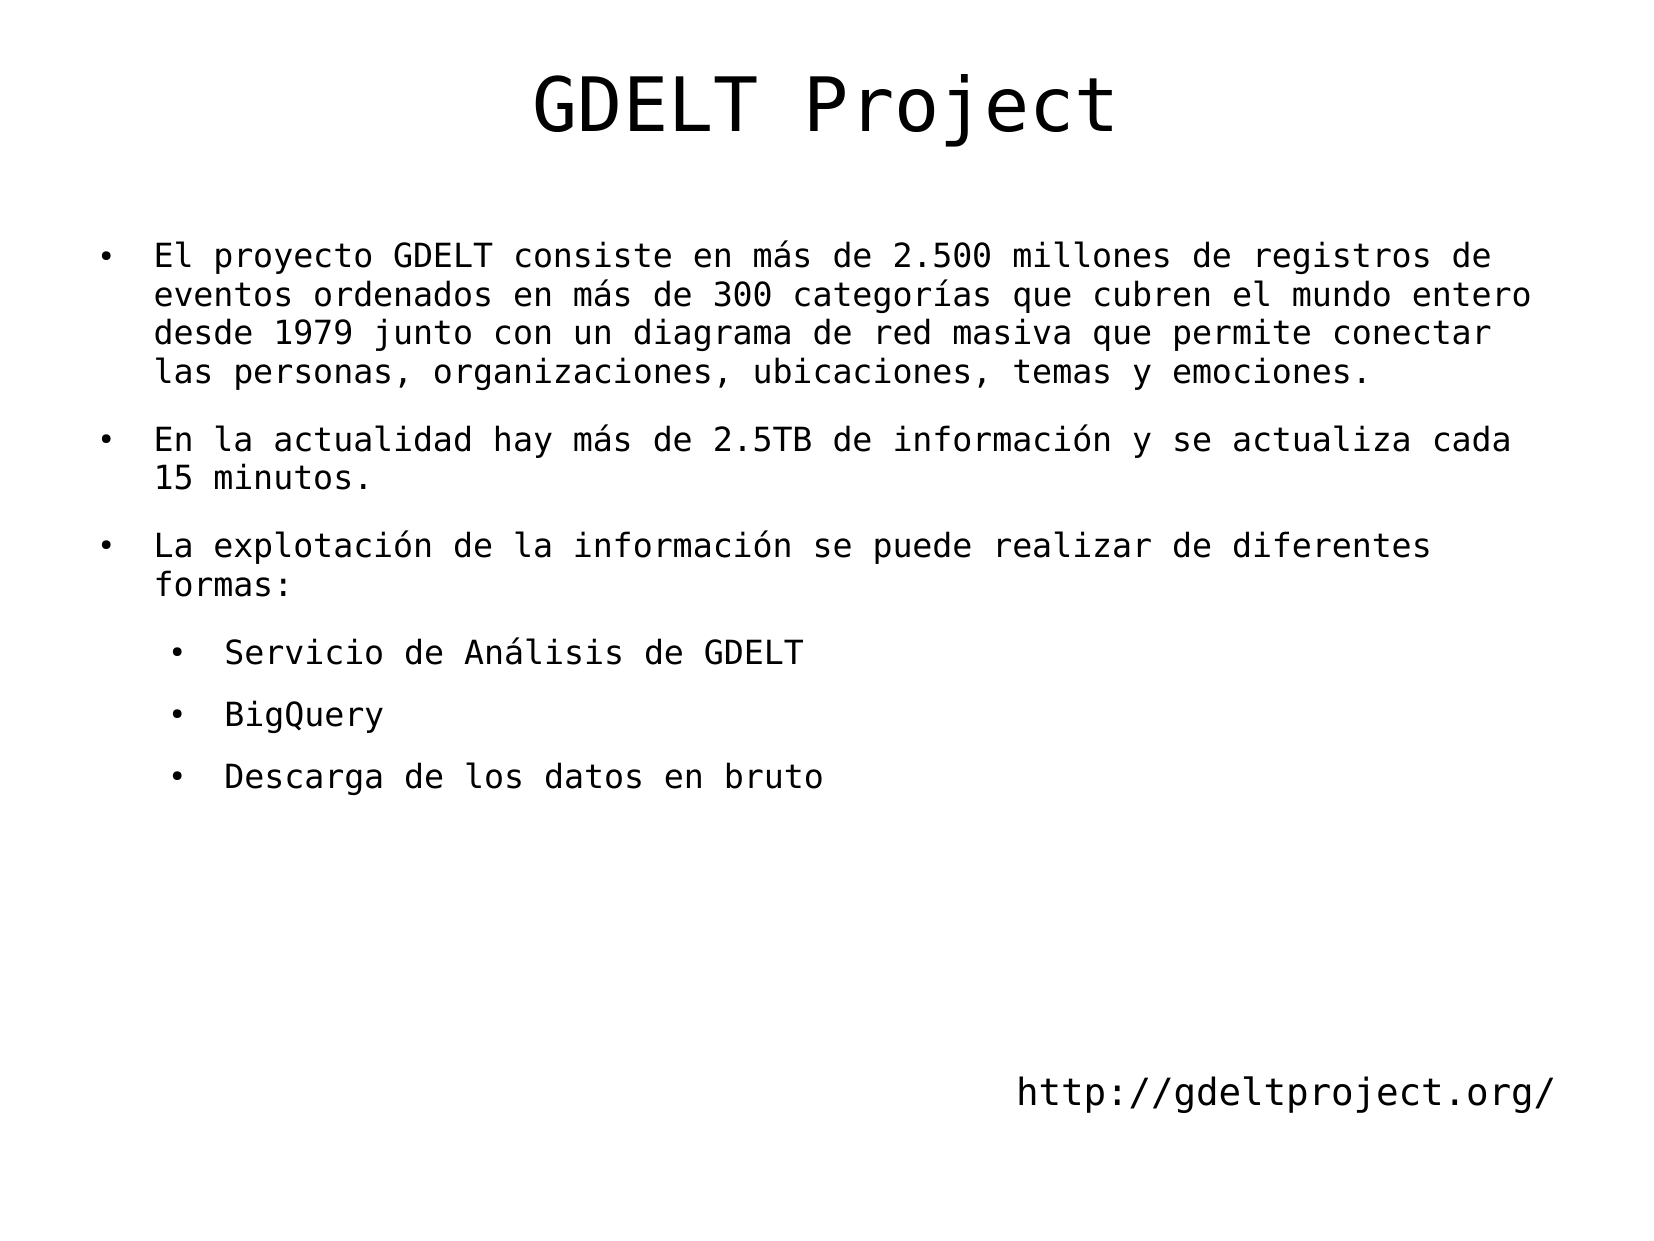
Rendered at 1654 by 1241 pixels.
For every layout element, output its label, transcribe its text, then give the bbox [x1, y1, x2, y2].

text_box http://gdeltproject.org/ [1001, 1063, 1571, 1123]
list El proyecto GDELT consiste en más de 2.500 millones de registros de eventos ordenados en más de 300 categorías que cubren el mundo entero desde 1979 junto con un diagrama de red masiva que permite conectar las personas, organizaciones, ubicaciones, temas y emociones. En la actualidad hay más de 2.5TB de información y se actualiza cada 15 minutos. La explotación de la información se puede realizar de diferentes formas: Servicio de Análisis de GDELT BigQuery Descarga de los datos en bruto [82, 237, 1571, 1016]
title GDELT Project [82, 2, 1571, 210]
